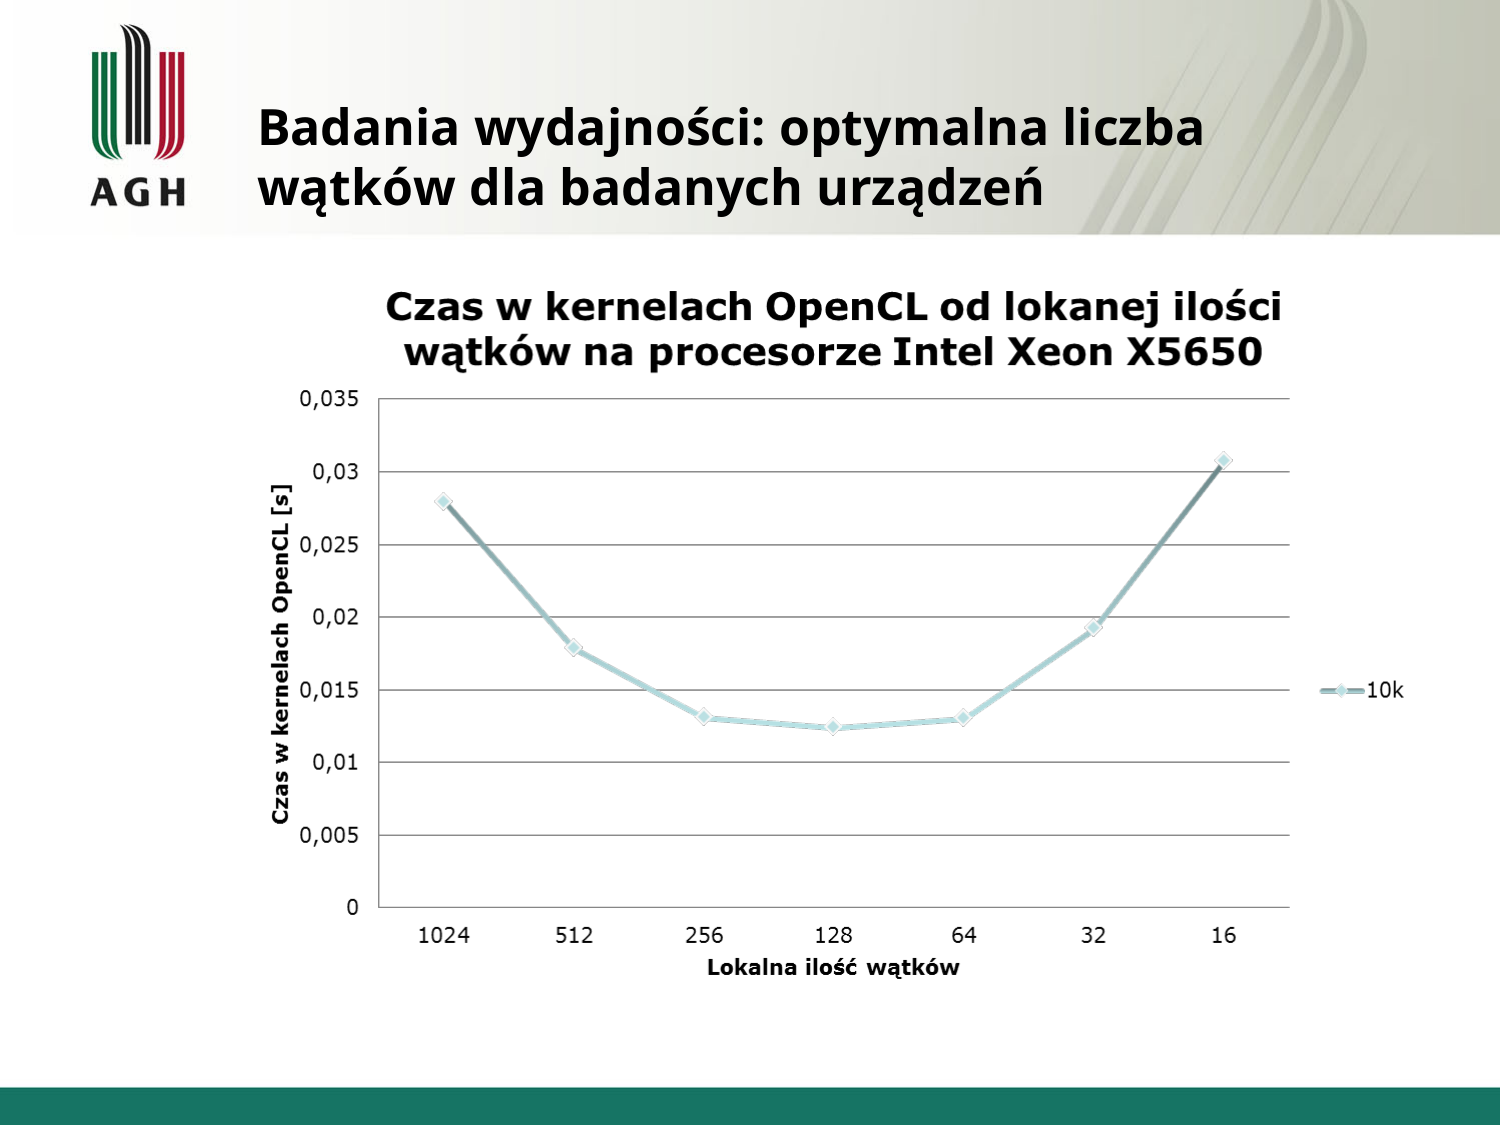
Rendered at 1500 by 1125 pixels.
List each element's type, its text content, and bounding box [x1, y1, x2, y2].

title Badania wydajności: optymalna liczba wątków dla badanych urządzeń [242, 78, 1425, 233]
picture [0, 0, 1500, 1125]
